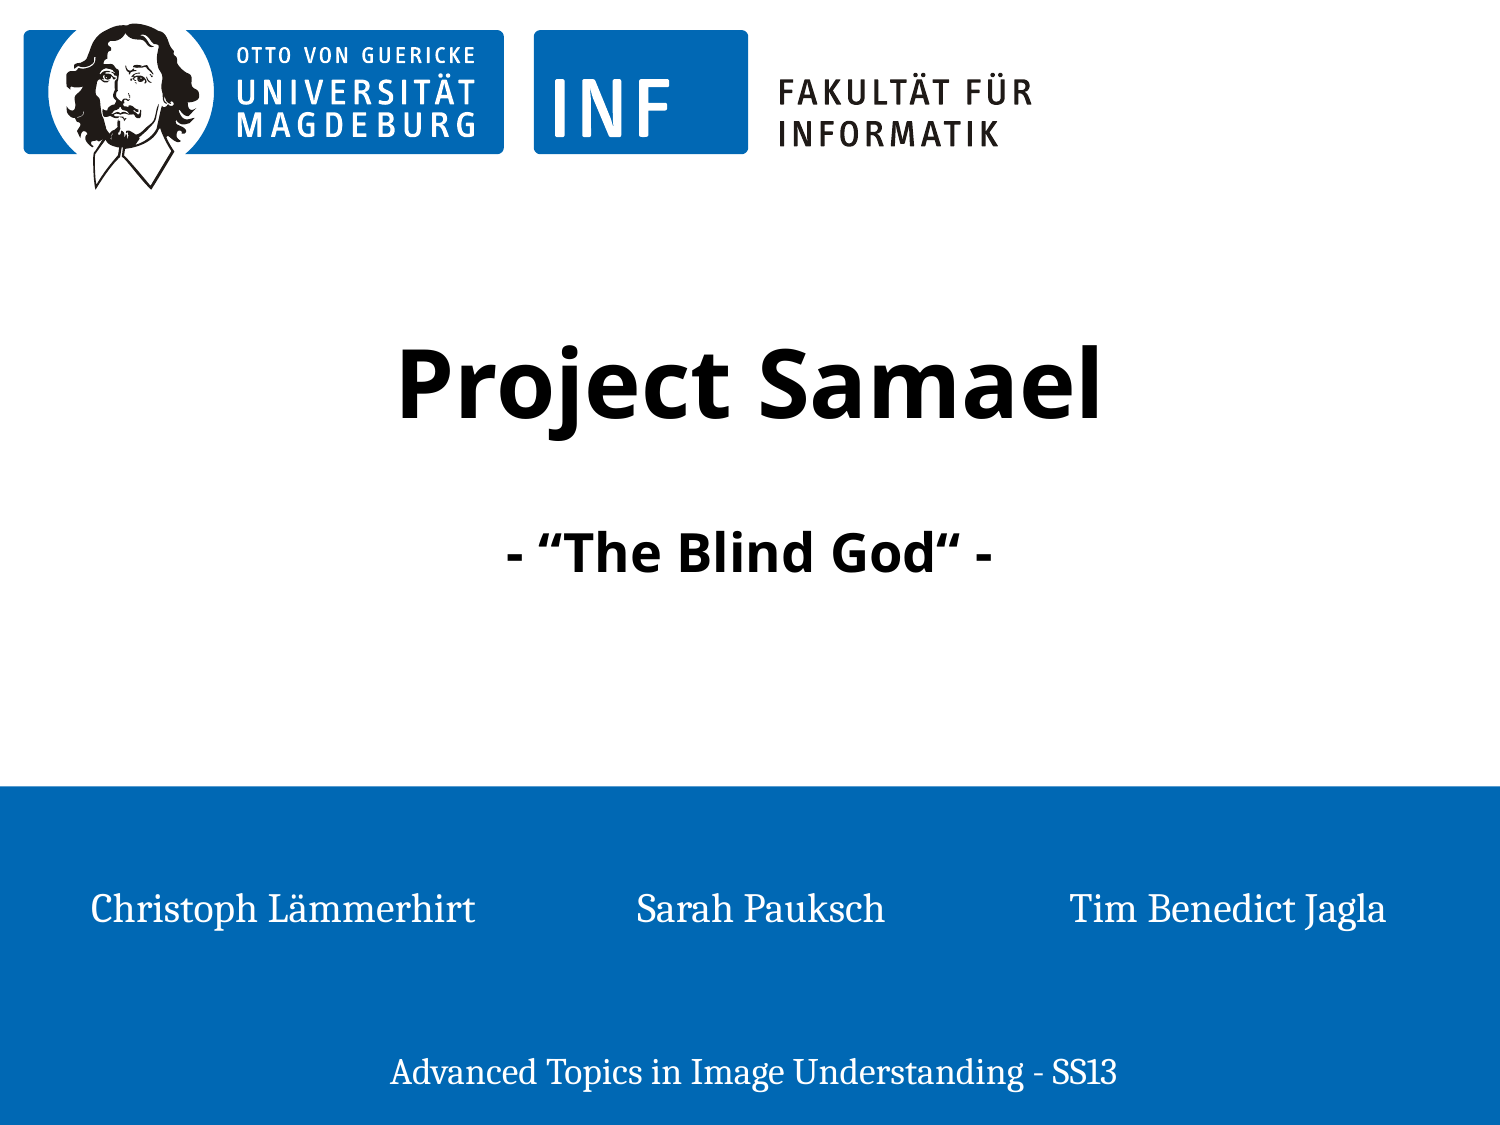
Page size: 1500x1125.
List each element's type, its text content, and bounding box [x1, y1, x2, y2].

subtitle Christoph Lämmerhirt [53, 763, 514, 1000]
text_box Tim Benedict Jagla [997, 779, 1459, 1016]
text_box Sarah Pauksch [531, 763, 993, 1000]
text_box Advanced Topics in Image Understanding - SS13 [366, 1039, 1134, 1100]
picture [23, 23, 1032, 190]
title Project Samael - “The Blind God“ - [0, 271, 1500, 591]
text_box [0, 786, 1500, 1125]
